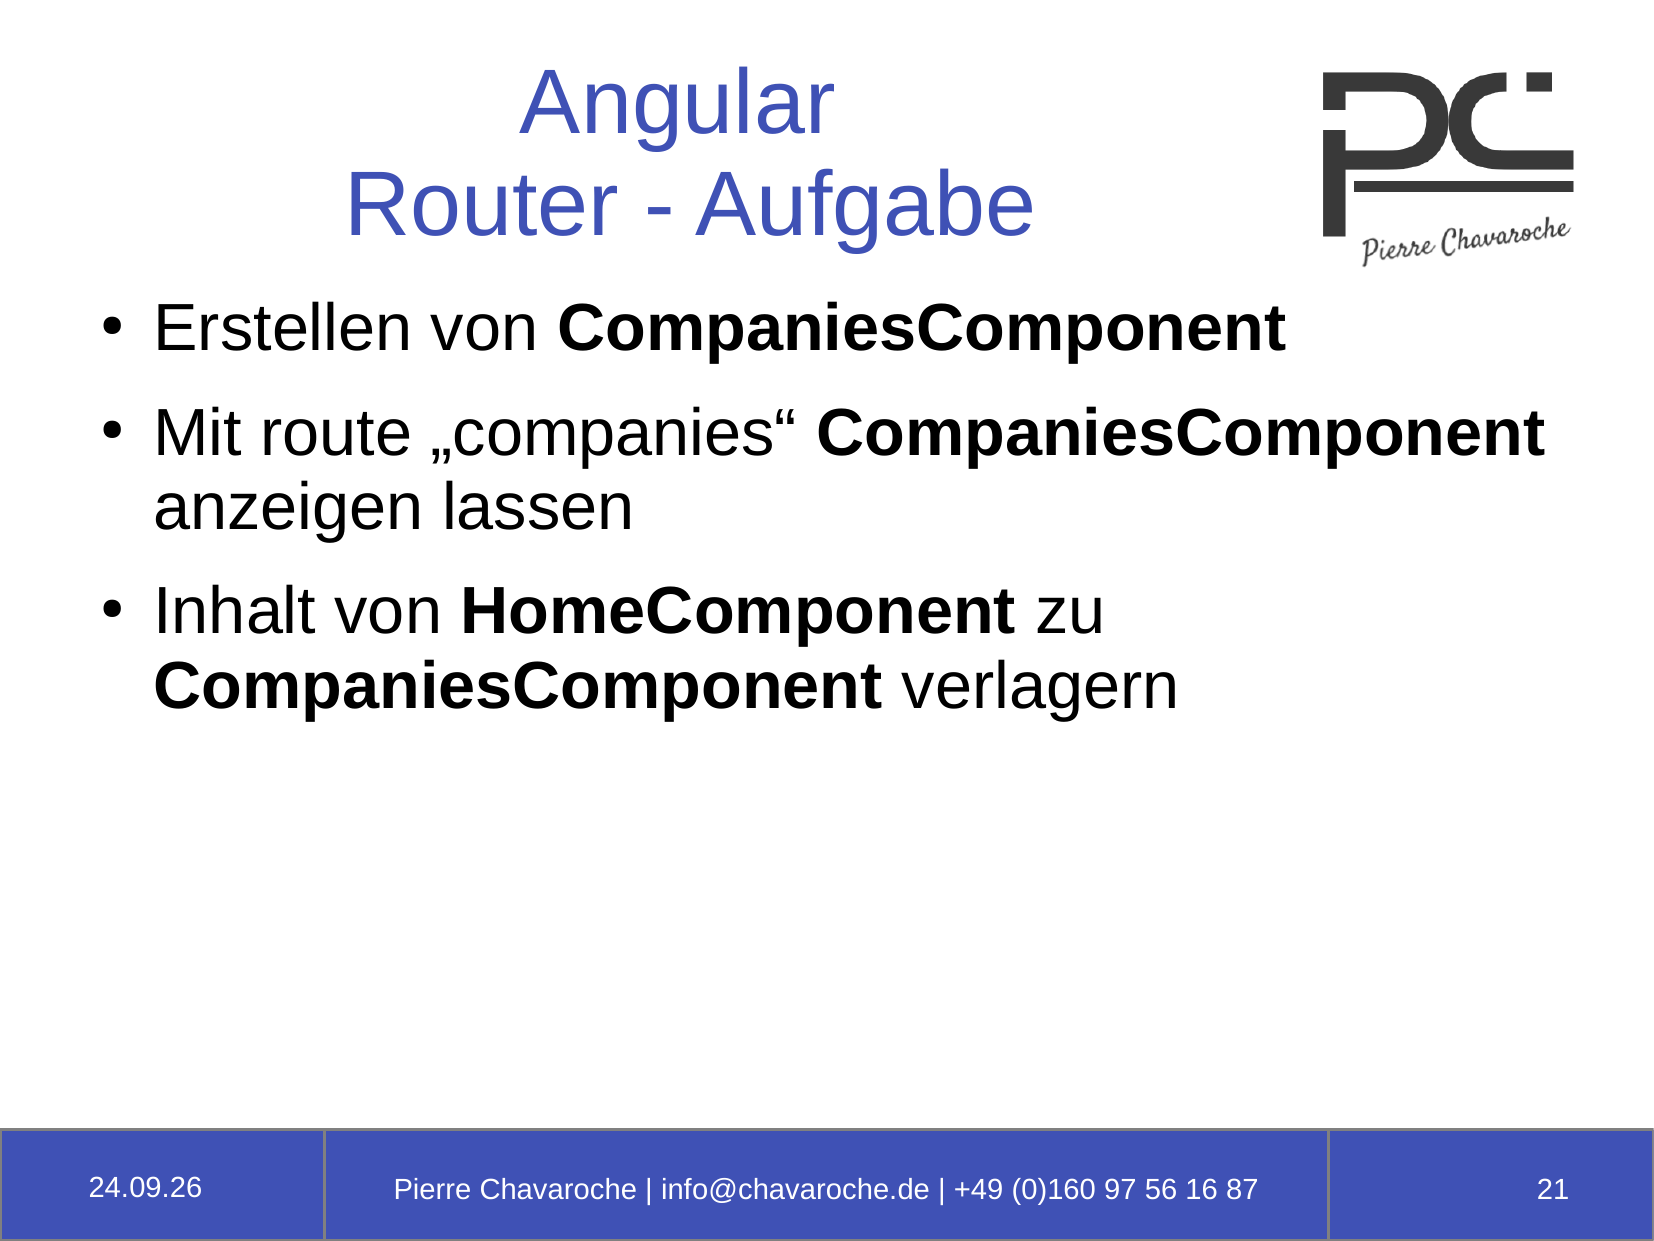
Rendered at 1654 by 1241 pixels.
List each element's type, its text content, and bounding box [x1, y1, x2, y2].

title Angular Router - Aufgabe [82, 49, 1300, 257]
picture [1307, 29, 1589, 311]
list Erstellen von CompaniesComponent Mit route „companies“ CompaniesComponent anzeigen lassen Inhalt von HomeComponent zu CompaniesComponent verlagern [82, 290, 1571, 1109]
